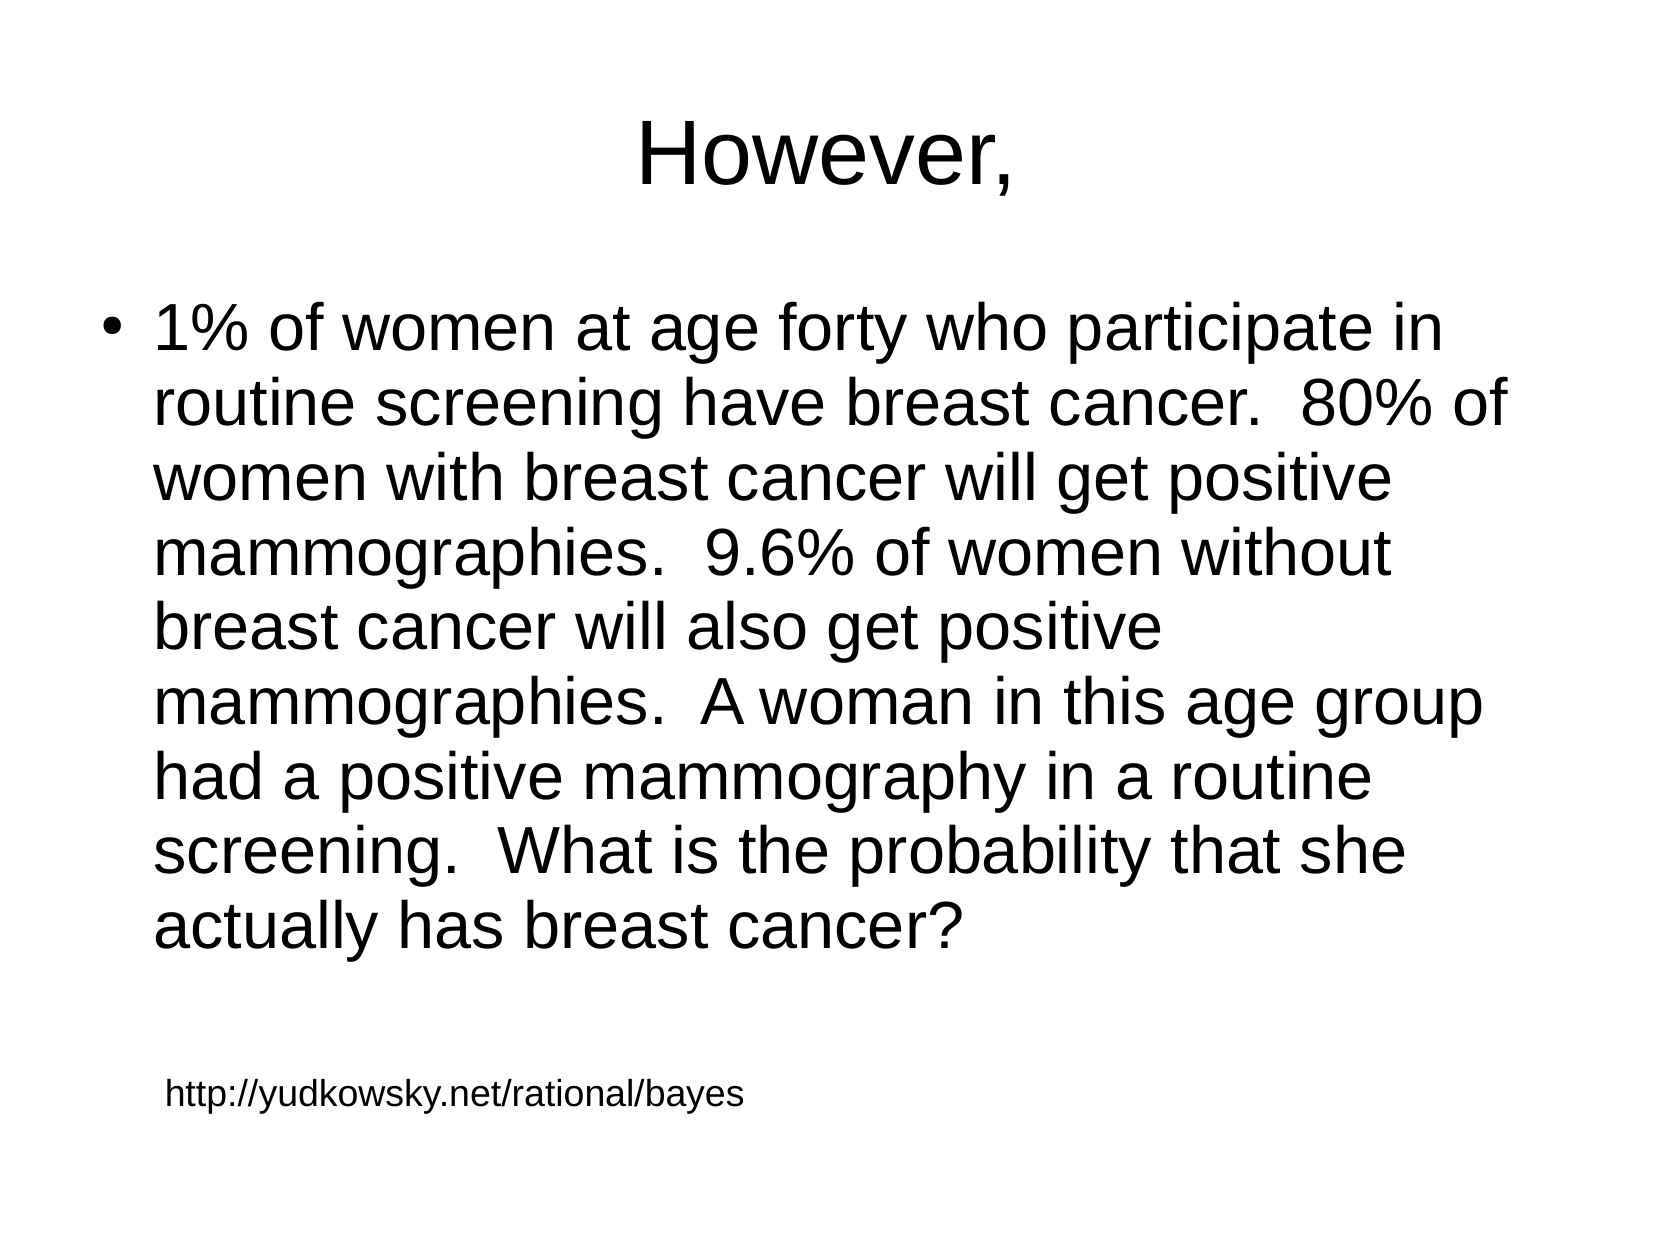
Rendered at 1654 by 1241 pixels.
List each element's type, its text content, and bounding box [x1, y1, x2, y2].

list 1% of women at age forty who participate in routine screening have breast cancer. 80% of women with breast cancer will get positive mammographies. 9.6% of women without breast cancer will also get positive mammographies. A woman in this age group had a positive mammography in a routine screening. What is the probability that she actually has breast cancer? [82, 290, 1571, 1010]
title However, [82, 49, 1571, 257]
text_box http://yudkowsky.net/rational/bayes [150, 1065, 1426, 1122]
